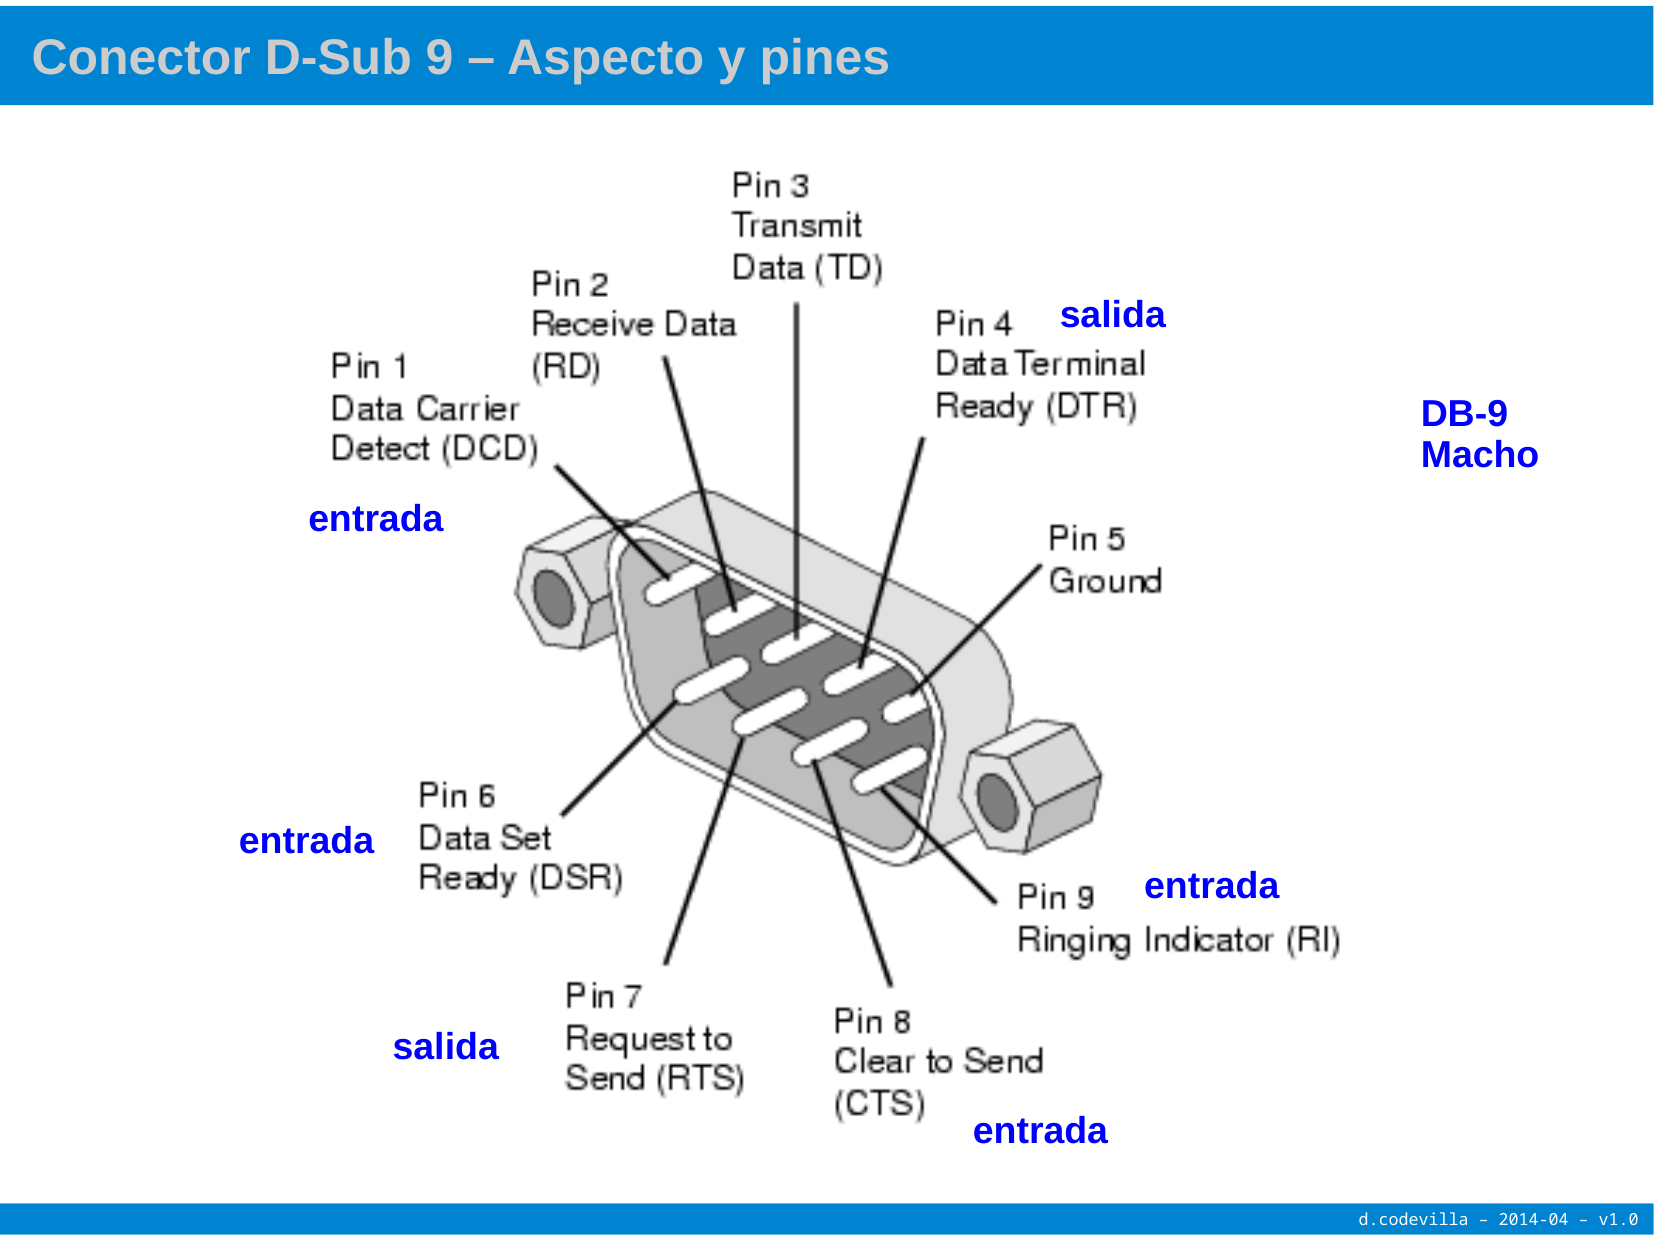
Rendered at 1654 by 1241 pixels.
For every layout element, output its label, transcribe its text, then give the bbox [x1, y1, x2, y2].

text_box DB-9 Macho [1406, 384, 1555, 484]
text_box entrada [293, 489, 492, 547]
text_box entrada [224, 812, 422, 870]
text_box entrada [958, 1102, 1157, 1160]
text_box Conector D-Sub 9 – Aspecto y pines [16, 21, 1200, 93]
picture [303, 136, 1368, 1164]
text_box entrada [1129, 857, 1328, 914]
text_box salida [377, 1018, 576, 1076]
text_box salida [1044, 286, 1243, 344]
